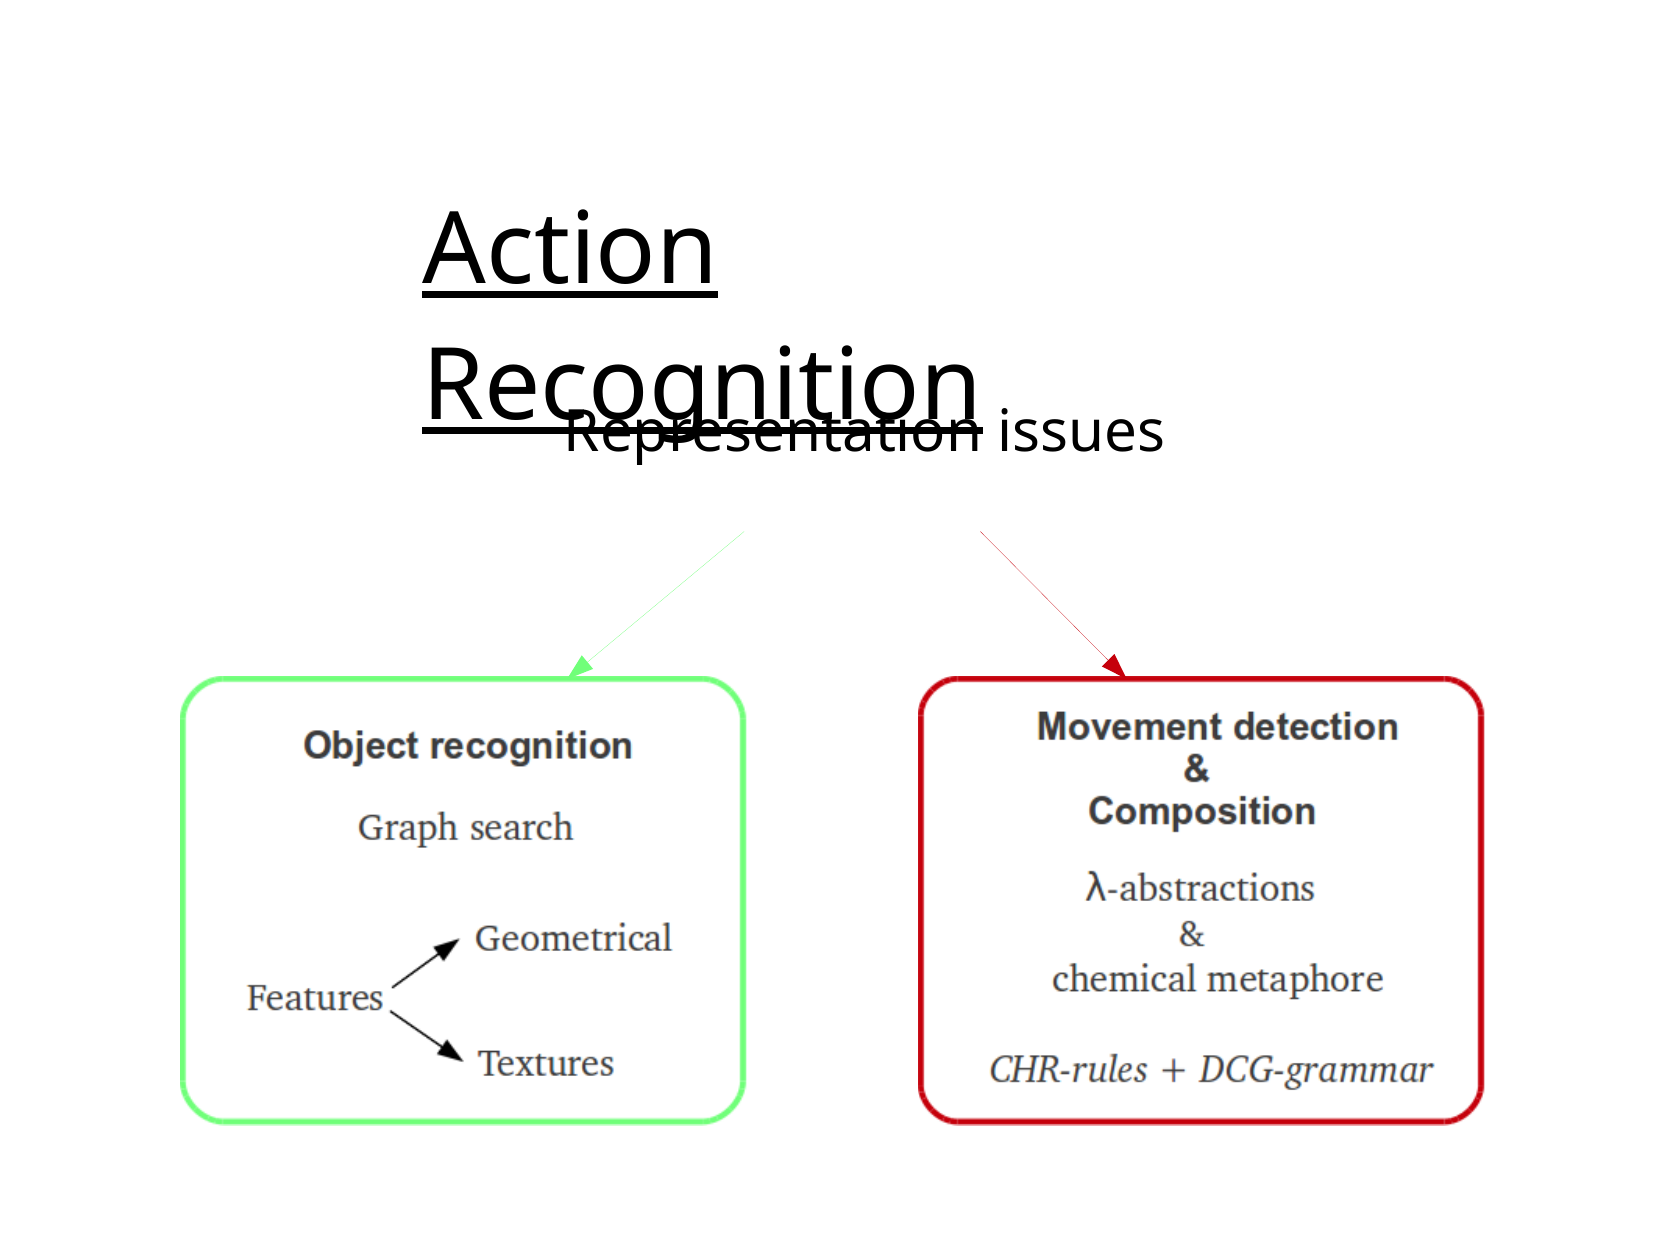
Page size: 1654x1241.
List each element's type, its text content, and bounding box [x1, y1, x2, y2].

text_box Action Recognition [407, 168, 1276, 304]
picture [918, 676, 1486, 1126]
picture [180, 676, 748, 1126]
text_box Representation issues [549, 382, 1173, 473]
